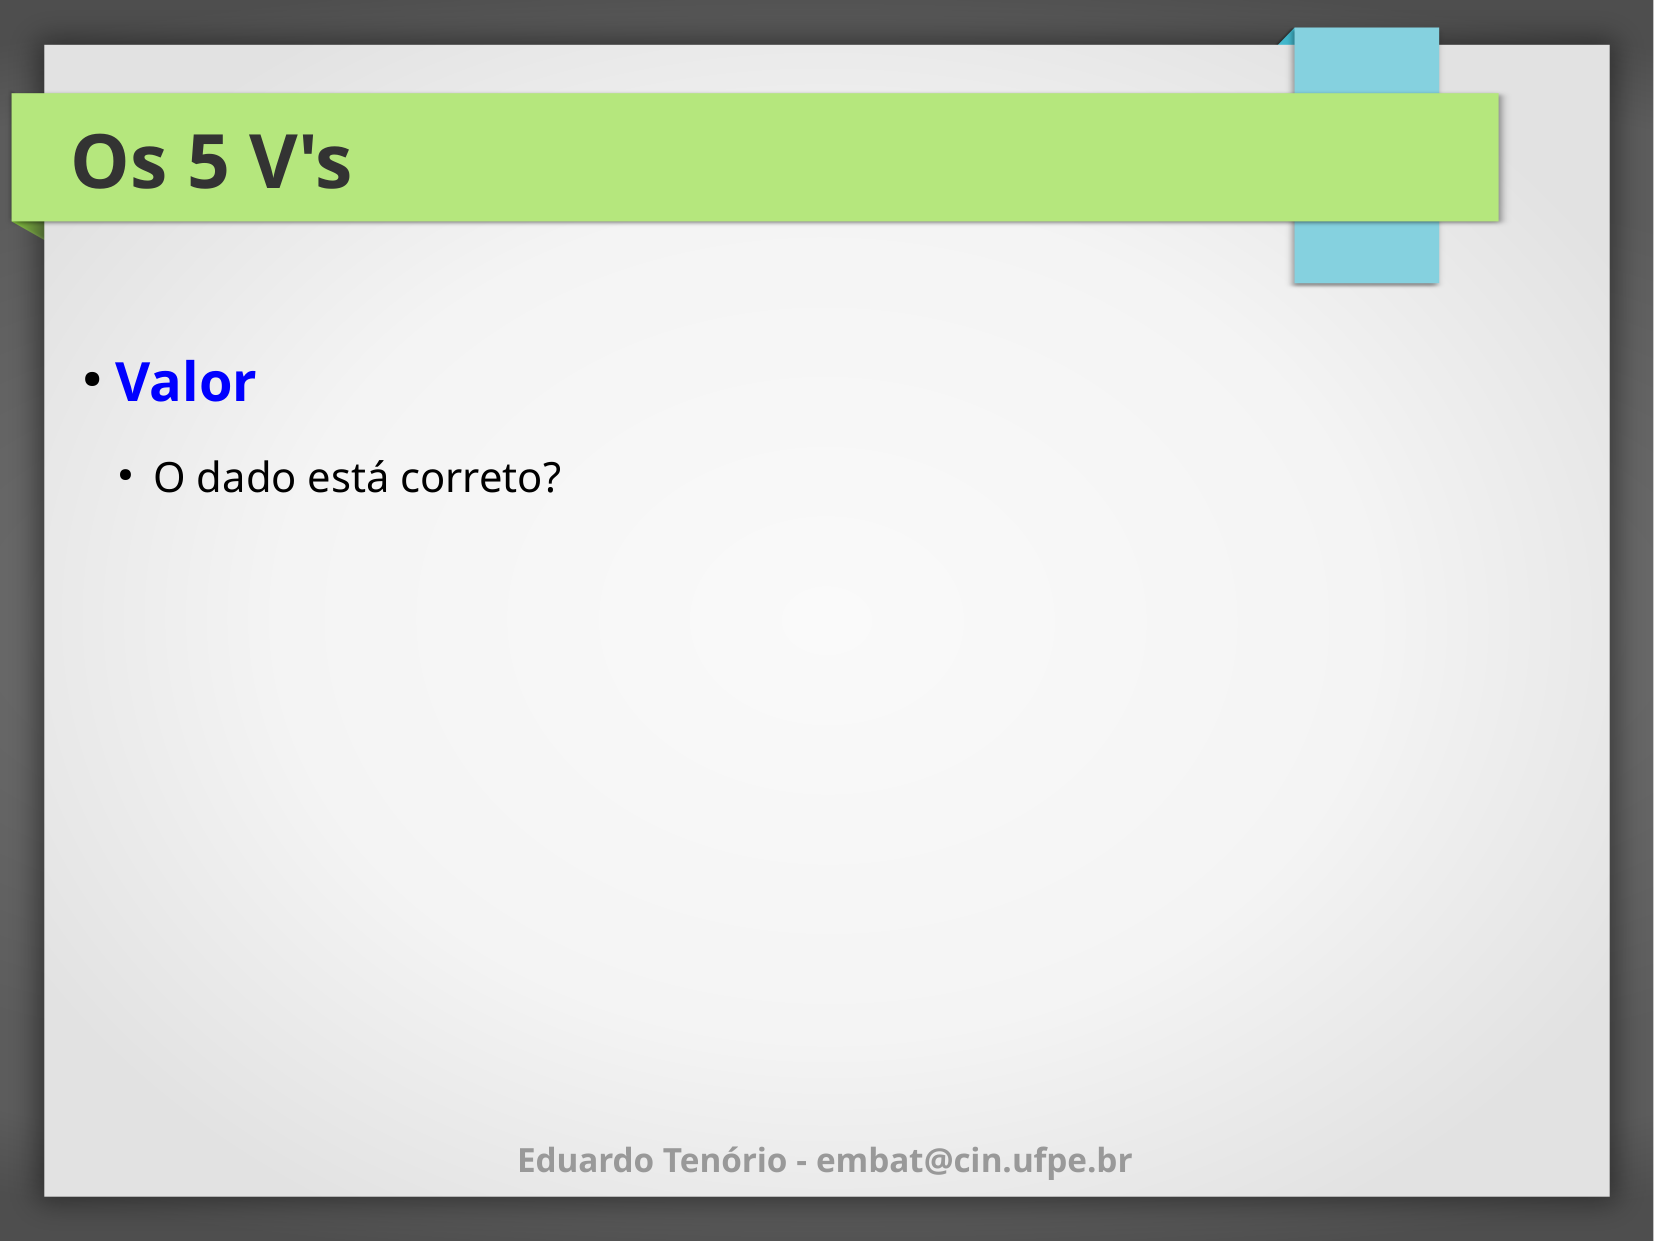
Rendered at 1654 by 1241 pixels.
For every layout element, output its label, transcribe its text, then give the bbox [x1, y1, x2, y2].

text_box Eduardo Tenório - embat@cin.ufpe.br [45, 1130, 1606, 1201]
list Valor O dado está correto? [82, 343, 1538, 1063]
picture [0, 0, 1654, 1241]
title Os 5 V's [70, 97, 1229, 221]
